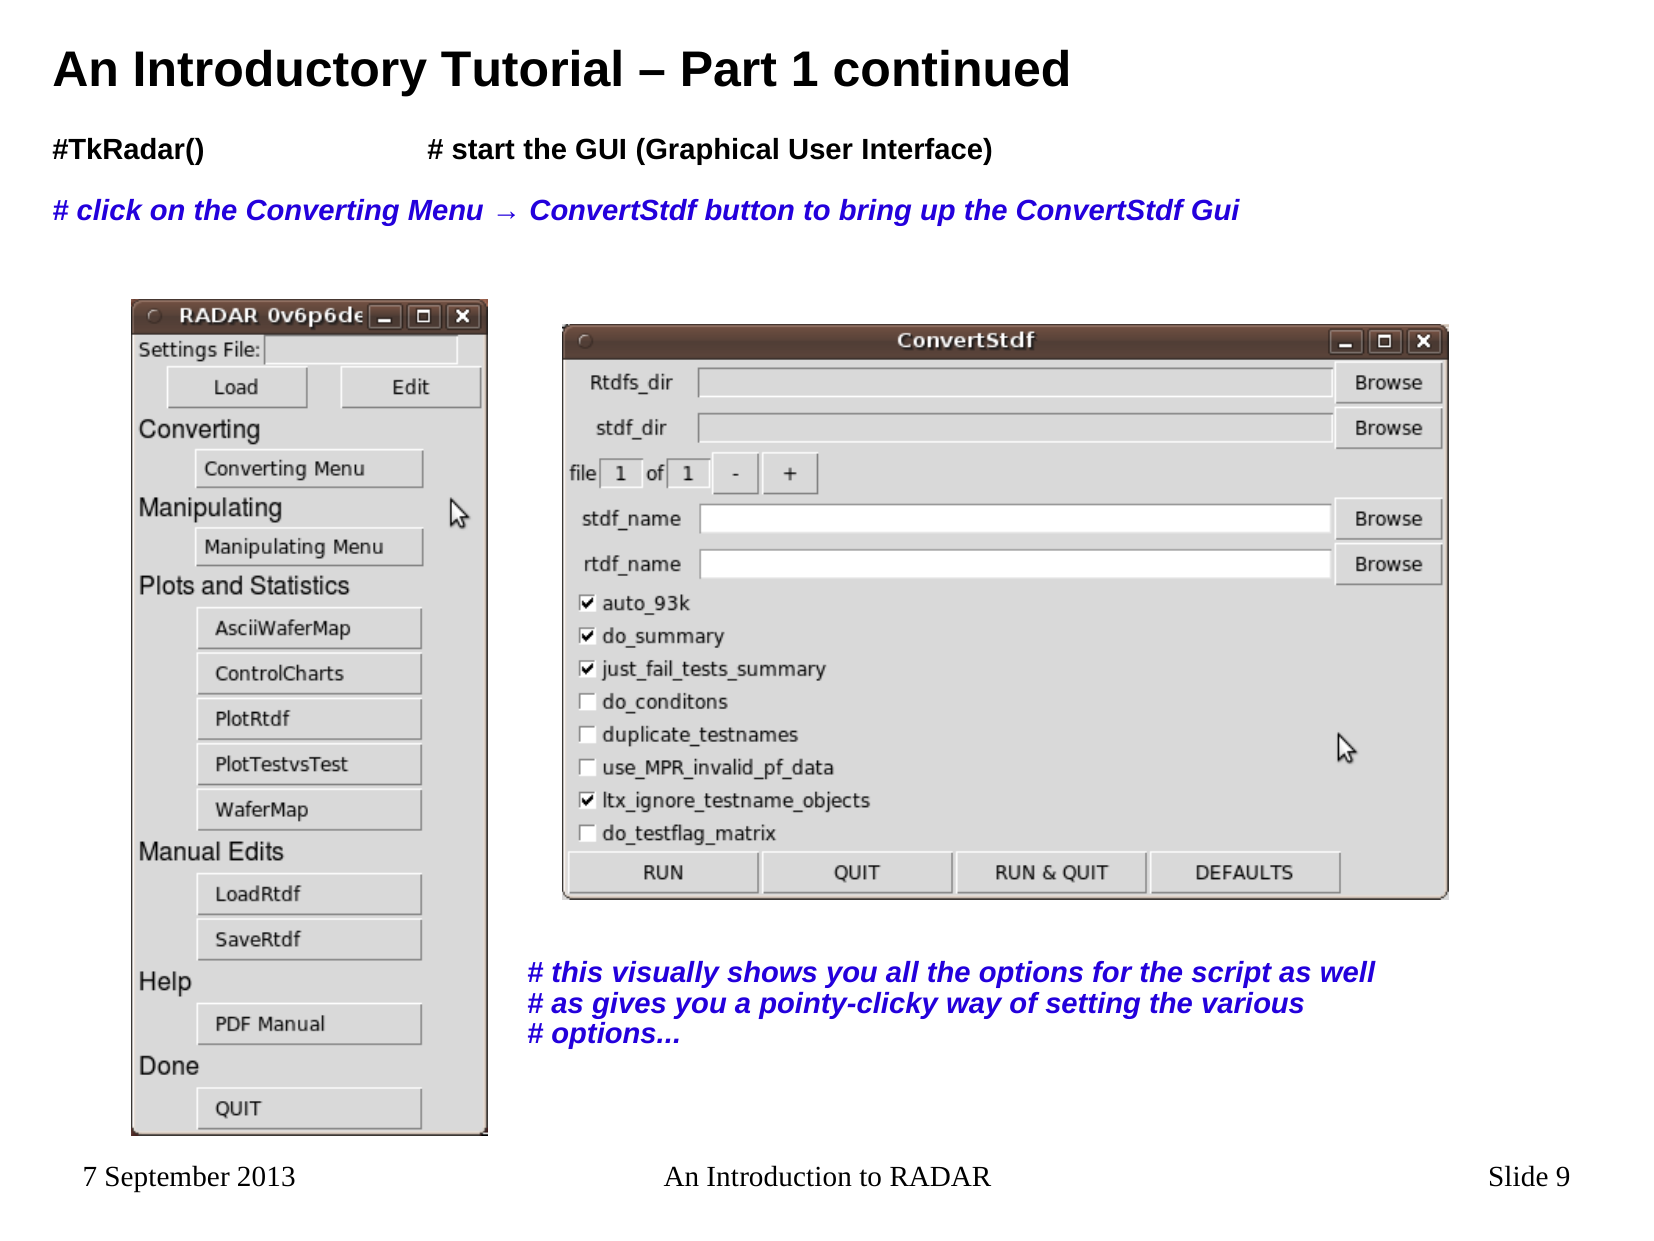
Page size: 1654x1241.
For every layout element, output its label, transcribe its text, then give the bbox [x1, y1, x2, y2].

text_box An Introductory Tutorial – Part 1 continued #TkRadar() # start the GUI (Graphical User Interface) # click on the Converting Menu → ConvertStdf button to bring up the ConvertStdf Gui # this visually shows you all the options for the script as well # as gives you a pointy-clicky way of setting the various # options... [37, 37, 1654, 1136]
picture [131, 299, 488, 1136]
picture [562, 324, 1449, 901]
